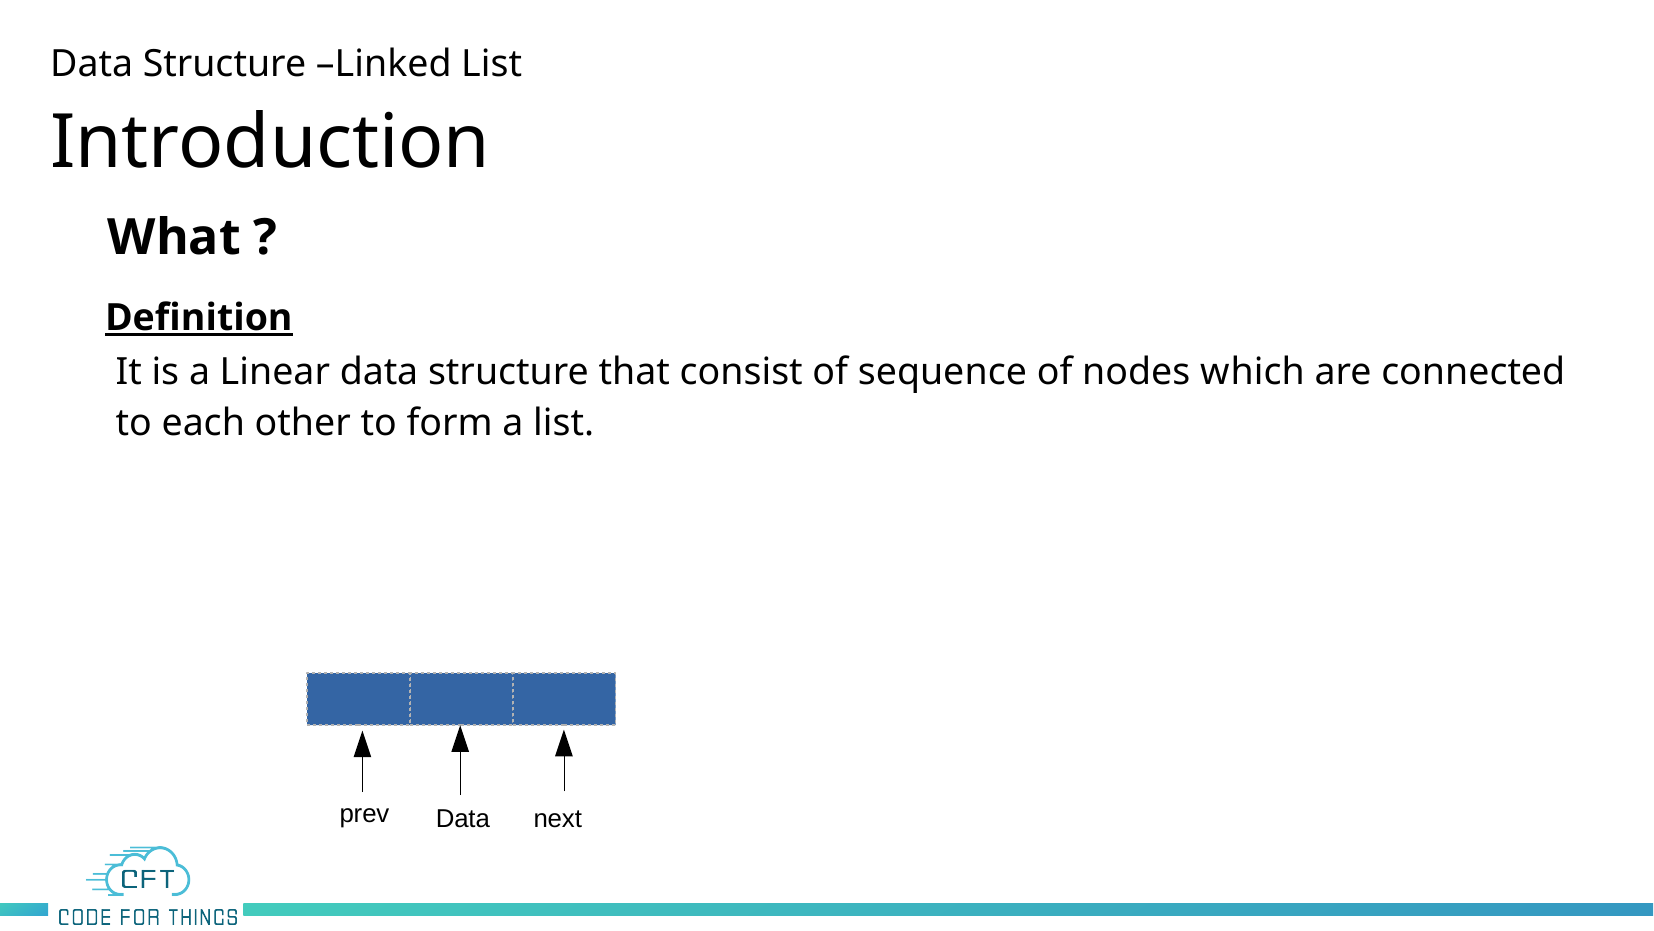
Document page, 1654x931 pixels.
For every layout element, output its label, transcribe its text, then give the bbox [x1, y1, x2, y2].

text_box [307, 673, 616, 726]
text_box Definition [90, 282, 386, 342]
picture [59, 846, 237, 925]
text_box prev [324, 792, 428, 841]
text_box Data [428, 797, 518, 841]
text_box next [518, 797, 622, 841]
text_box It is a Linear data structure that consist of sequence of nodes which are connected to each other to form a list. [100, 336, 1613, 439]
title What ? [60, 182, 325, 289]
title Data Structure –Linked List Introduction [50, 35, 1202, 190]
